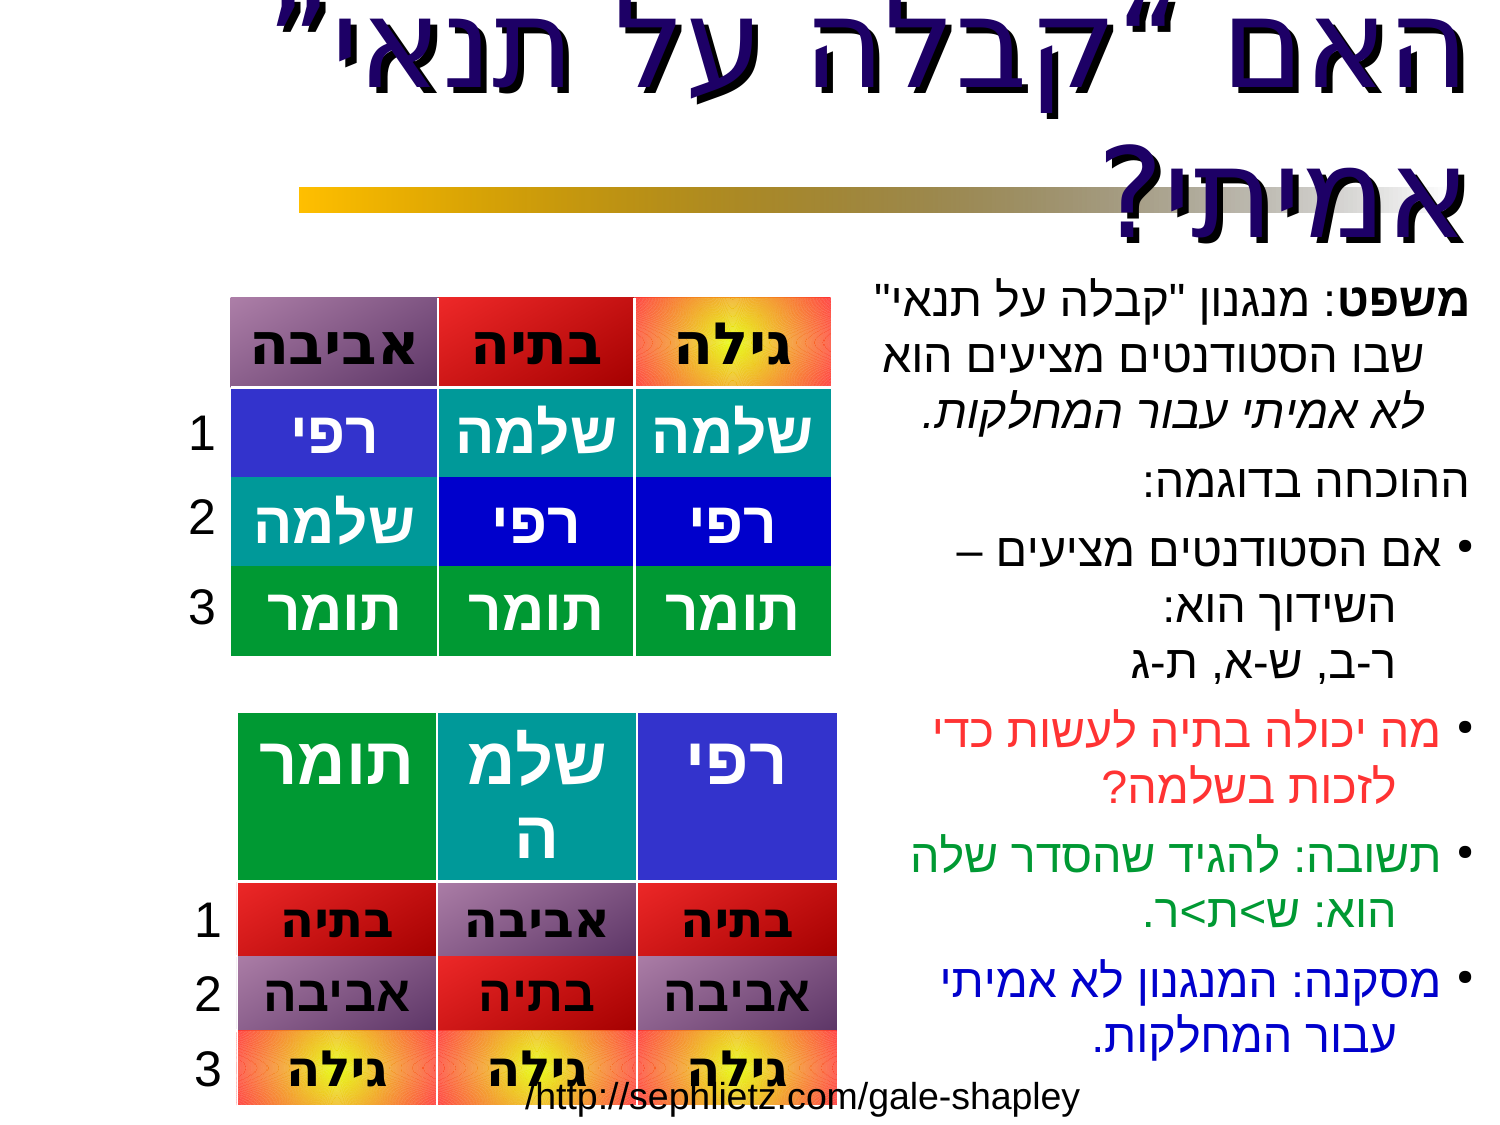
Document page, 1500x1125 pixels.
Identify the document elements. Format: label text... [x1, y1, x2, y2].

table_cell שלמה [439, 389, 633, 477]
table_header תומר [238, 713, 436, 880]
table_header שלמה [438, 713, 636, 880]
table_cell רפי [636, 477, 831, 566]
text_box http://sephlietz.com/gale-shapley/ [510, 1065, 1096, 1125]
table_cell רפי [439, 477, 633, 566]
table_cell 3 [187, 1032, 237, 1105]
table_header גילה [636, 298, 831, 386]
table_header [168, 298, 231, 387]
table_cell 1 [187, 882, 237, 955]
table_cell גילה [438, 1031, 636, 1105]
table_cell בתיה [238, 883, 436, 956]
table_cell 2 [187, 957, 237, 1029]
list משפט: מנגנון "קבלה על תנאי" שבו הסטודנטים מציעים הוא לא אמיתי עבור המחלקות. ההוכחה בדוגמה: אם הסטודנטים מציעים – השידוך הוא: ר-ב, ש-א, ת-ג מה יכולה בתיה לעשות כדי לזכות בשלמה? תשובה: להגיד שהסדר שלה הוא: ש>ת>ר. מסקנה: המנגנון לא אמיתי עבור המחלקות. [855, 262, 1486, 1096]
table_cell בתיה [438, 956, 636, 1031]
table_cell גילה [638, 1031, 837, 1065]
table_cell שלמה [231, 477, 437, 566]
table_header בתיה [439, 298, 633, 386]
title האם “קבלה על תנאי” אמיתי? [0, 37, 1486, 188]
table_cell 2 [168, 478, 231, 554]
table_header [187, 713, 237, 881]
table_cell גילה [238, 1031, 436, 1105]
table_cell תומר [439, 566, 633, 656]
table_header רפי [638, 713, 837, 880]
table_cell רפי [231, 389, 437, 477]
table_cell שלמה [636, 389, 831, 477]
table_cell אביבה [238, 956, 436, 1031]
table_cell 3 [168, 557, 231, 656]
table_cell אביבה [438, 883, 636, 956]
table_cell 1 [168, 387, 231, 476]
table_cell אביבה [638, 956, 837, 1031]
table_cell תומר [231, 566, 437, 656]
table_cell בתיה [638, 883, 837, 956]
table_header אביבה [231, 298, 437, 386]
table_cell תומר [636, 566, 831, 656]
